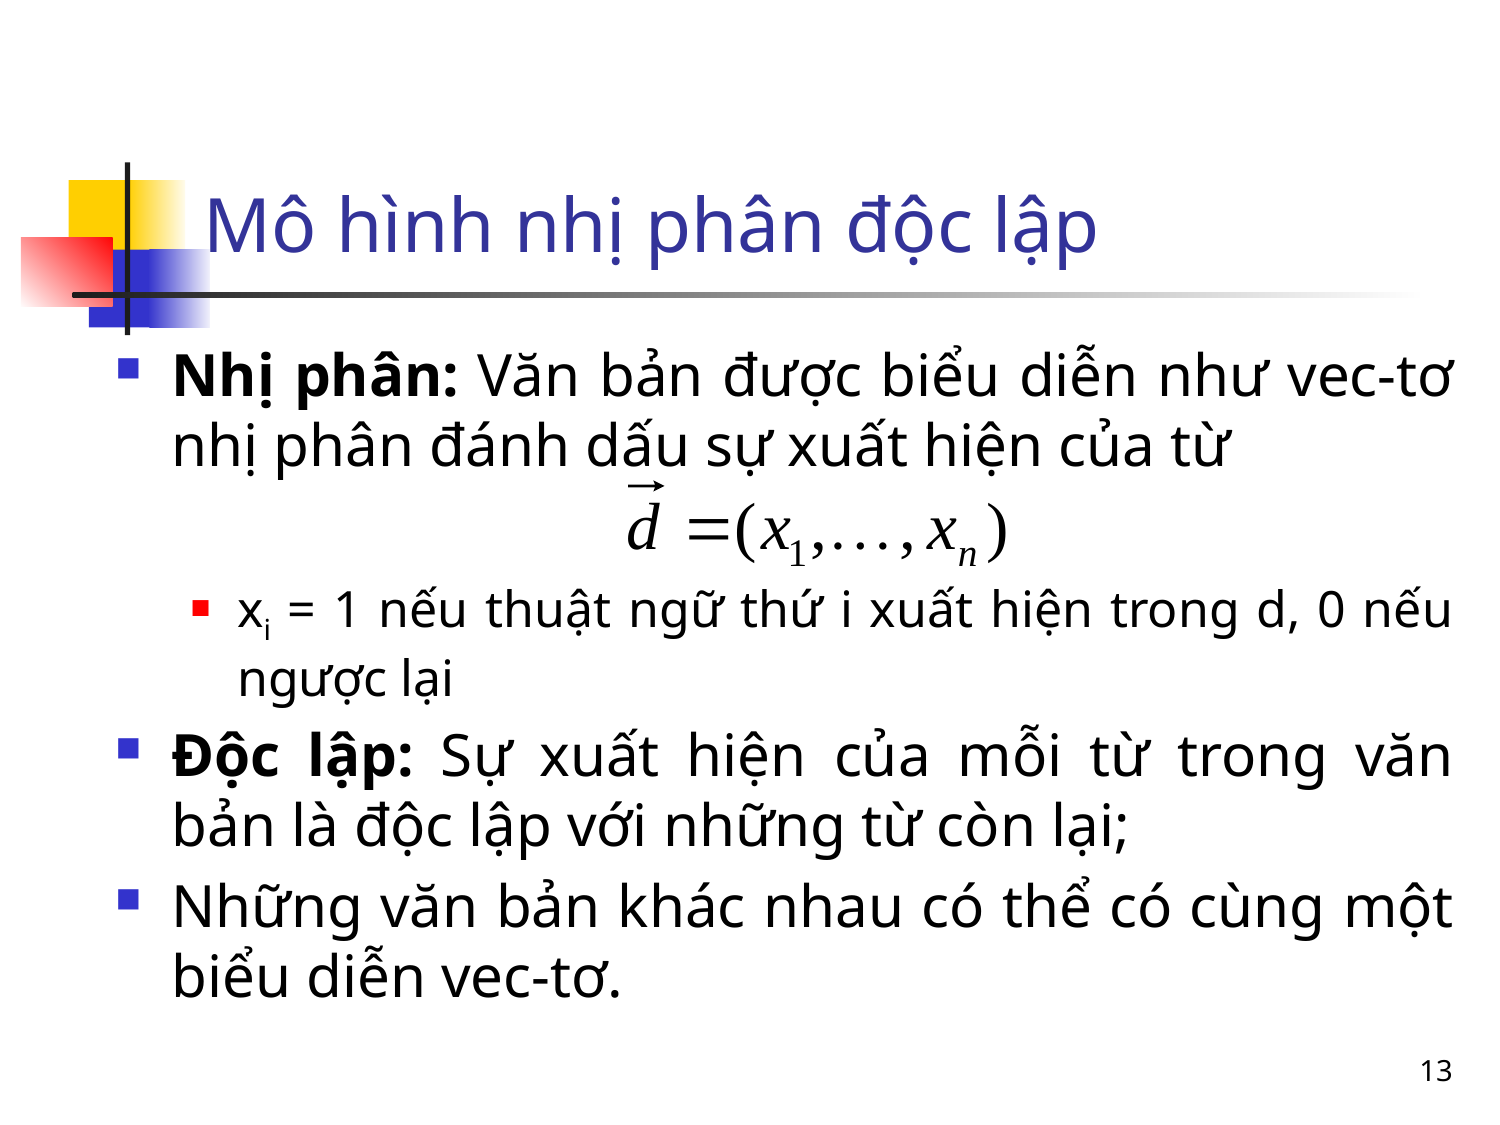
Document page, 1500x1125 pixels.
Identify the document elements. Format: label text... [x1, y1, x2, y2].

picture [616, 466, 1021, 584]
title Mô hình nhị phân độc lập [188, 35, 1468, 275]
list Nhị phân: Văn bản được biểu diễn như vec-tơ nhị phân đánh dấu sự xuất hiện của từ xi = 1 nếu thuật ngữ thứ i xuất hiện trong d, 0 nếu ngược lại Độc lập: Sự xuất hiện của mỗi từ trong văn bản là độc lập với những từ còn lại; Những văn bản khác nhau có thể có cùng một biểu diễn vec-tơ. [100, 331, 1469, 1006]
slide_number <number> [1155, 1024, 1468, 1100]
